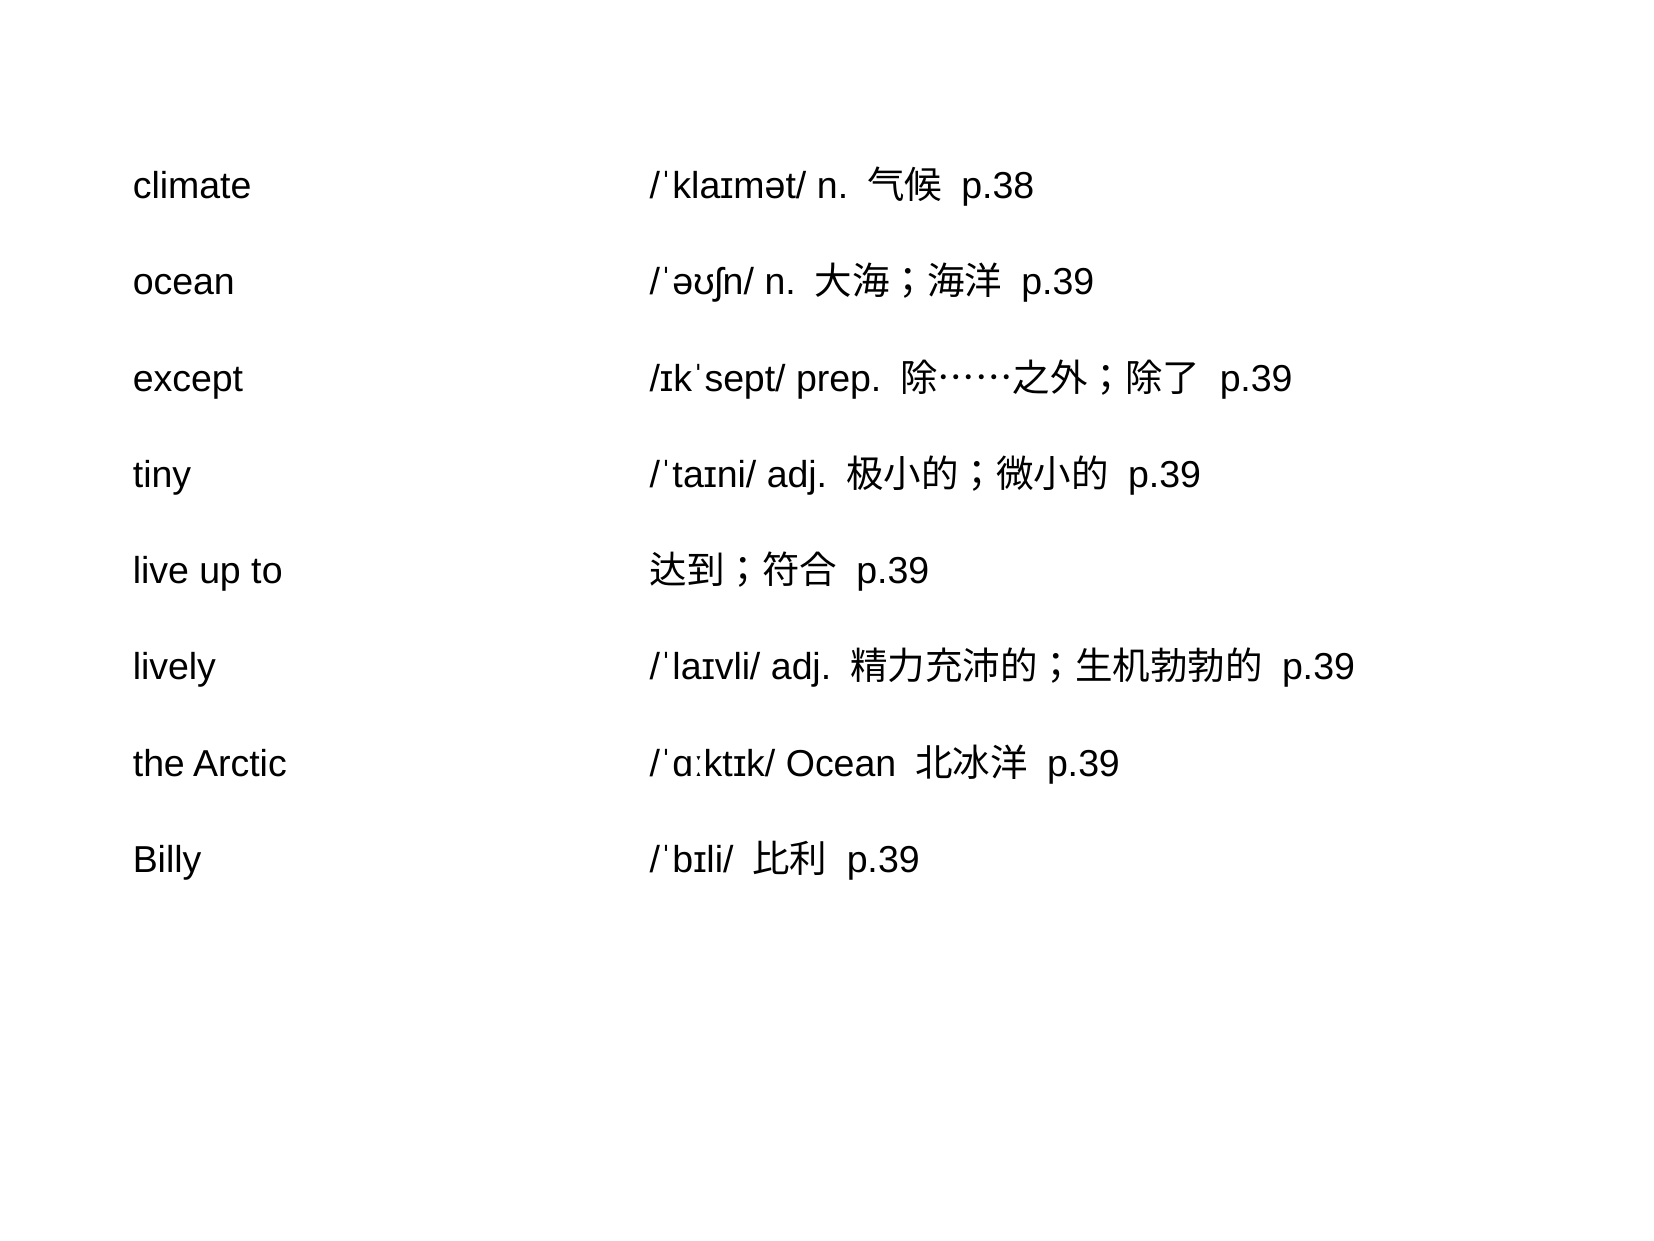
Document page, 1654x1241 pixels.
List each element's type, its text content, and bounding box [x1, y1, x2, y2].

text_box climate /ˈklaɪmət/ n. 气候 p.38 ocean /ˈəʊʃn/ n. 大海；海洋 p.39 except /ɪkˈsept/ prep. 除……之外；除了 p.39 tiny /ˈtaɪni/ adj. 极小的；微小的 p.39 live up to 达到；符合 p.39 lively /ˈlaɪvli/ adj. 精力充沛的；生机勃勃的 p.39 the Arctic /ˈɑːktɪk/ Ocean 北冰洋 p.39 Billy /ˈbɪli/ 比利 p.39 [118, 147, 1506, 878]
